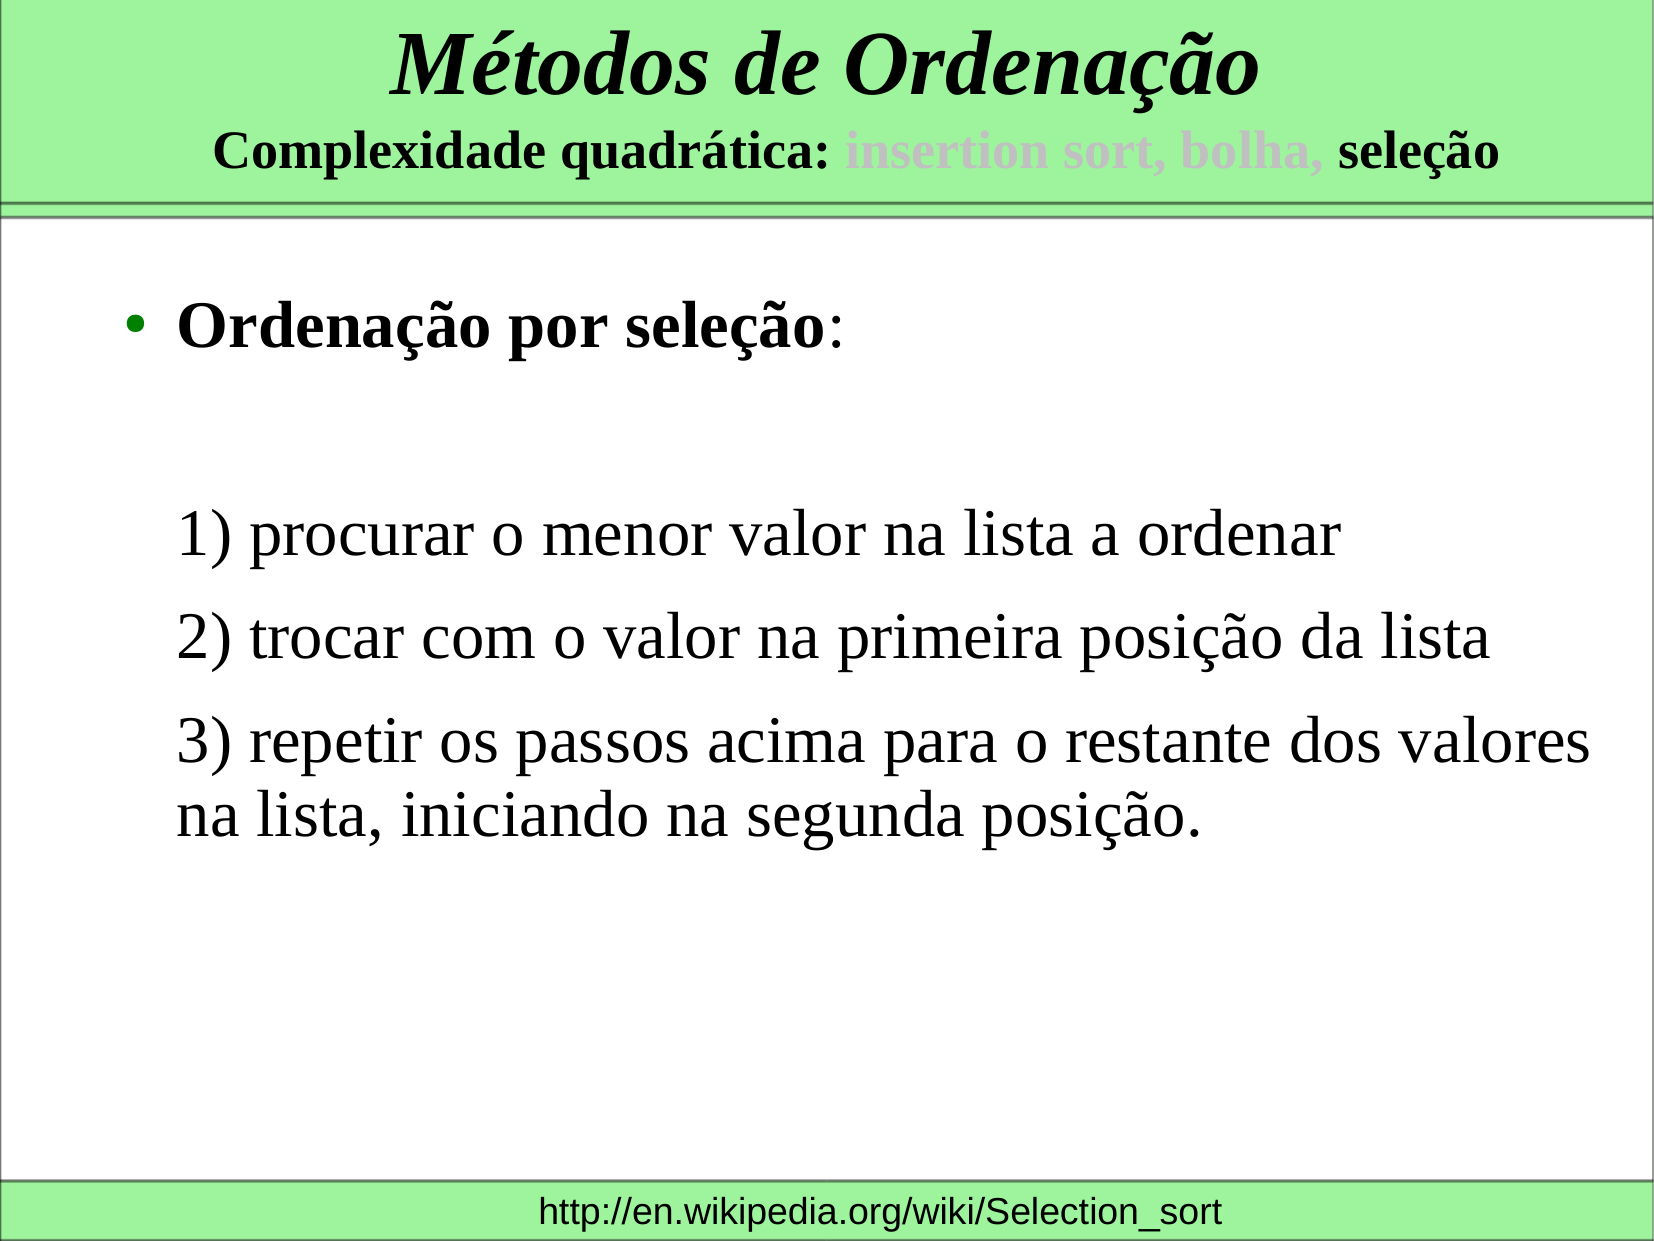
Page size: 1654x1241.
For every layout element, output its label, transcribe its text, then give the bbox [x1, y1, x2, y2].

text_box Complexidade quadrática: insertion sort, bolha, seleção [178, 112, 1514, 188]
text_box Ordenação por seleção: 1) procurar o menor valor na lista a ordenar 2) trocar com o valor na primeira posição da lista 3) repetir os passos acima para o restante dos valores na lista, iniciando na segunda posição. [105, 288, 1616, 851]
picture [0, 0, 1654, 1241]
title Métodos de Ordenação [82, 12, 1571, 115]
text_box http://en.wikipedia.org/wiki/Selection_sort [523, 1183, 1276, 1241]
